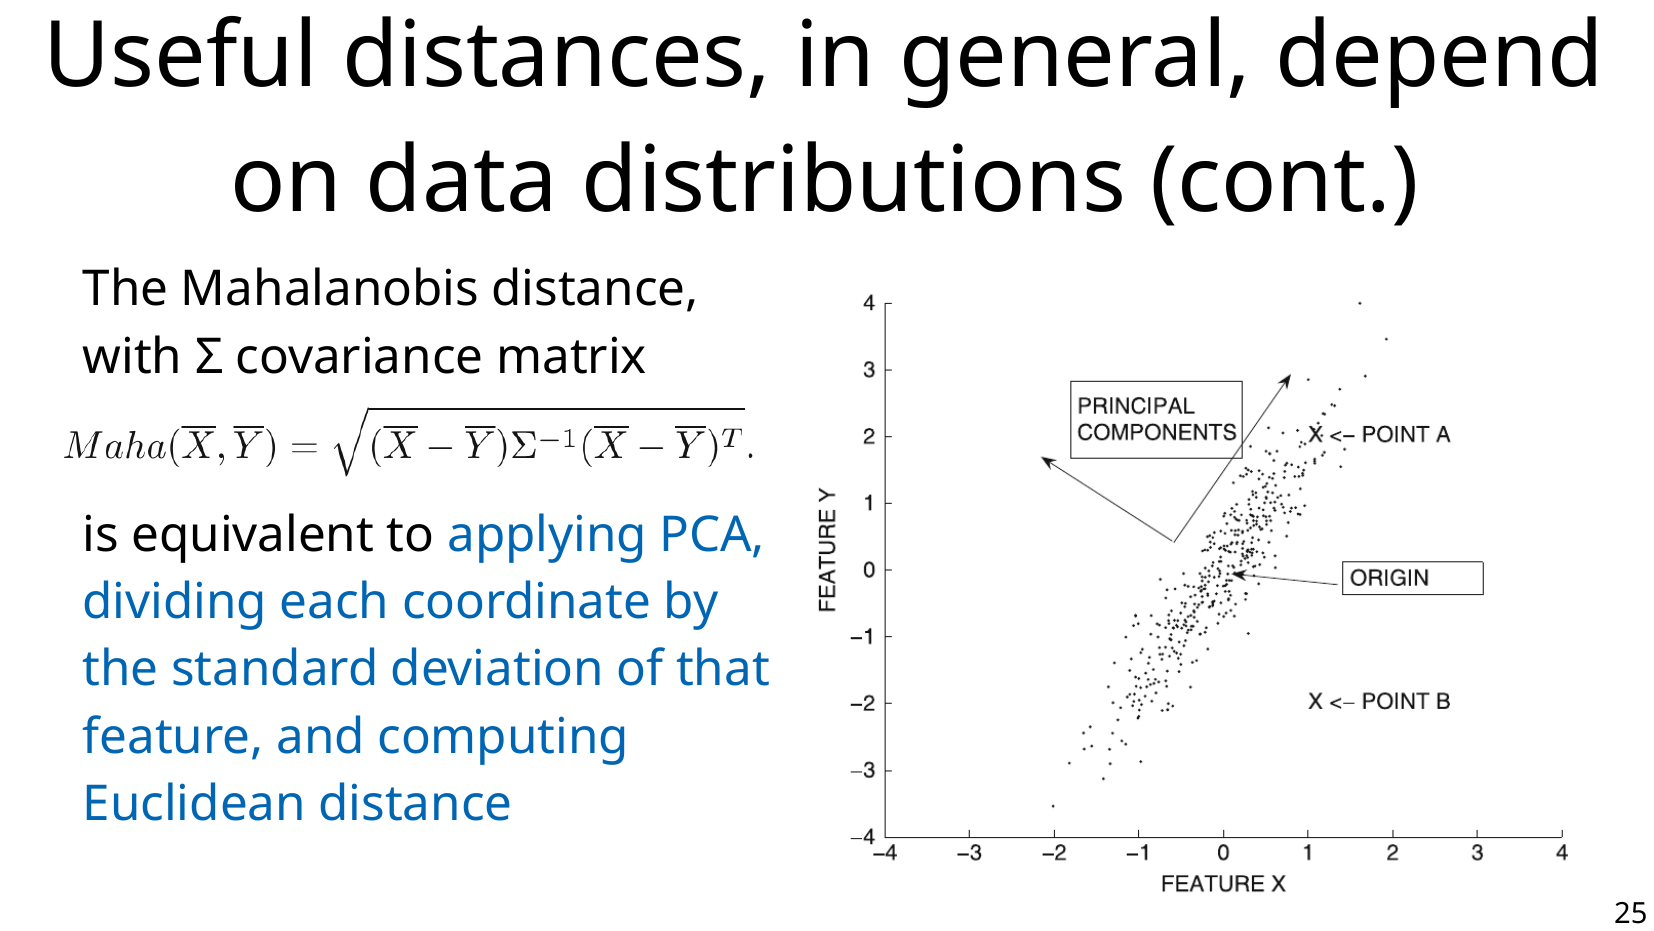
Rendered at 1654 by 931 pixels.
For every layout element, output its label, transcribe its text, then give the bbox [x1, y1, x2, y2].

title Useful distances, in general, depend on data distributions (cont.) [0, 0, 1651, 268]
picture [780, 266, 1611, 916]
picture [32, 391, 779, 497]
list The Mahalanobis distance, with Σ covariance matrix is equivalent to applying PCA, dividing each coordinate by the standard deviation of that feature, and computing Euclidean distance [82, 253, 796, 886]
